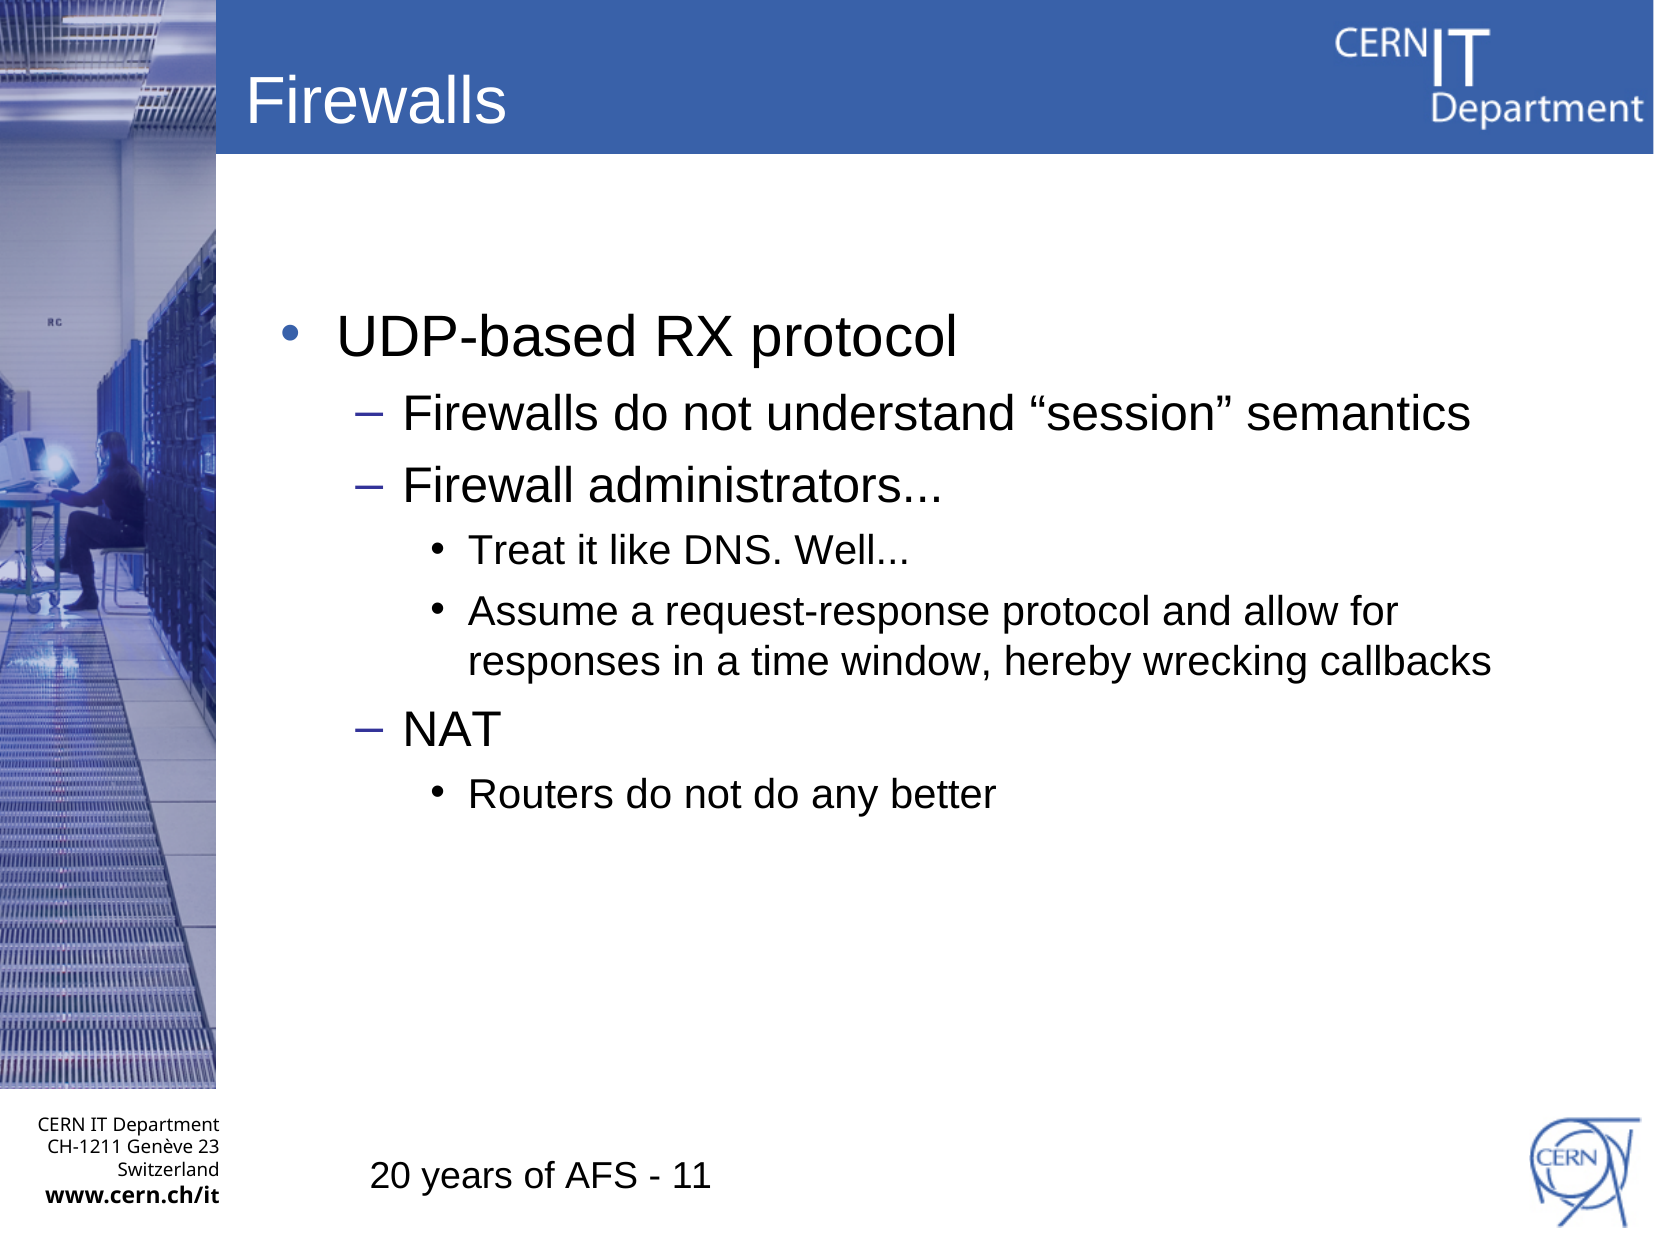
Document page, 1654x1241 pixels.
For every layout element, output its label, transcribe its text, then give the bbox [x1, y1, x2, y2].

picture [216, 0, 1654, 154]
list UDP-based RX protocol Firewalls do not understand “session” semantics Firewall administrators... Treat it like DNS. Well... Assume a request-response protocol and allow for responses in a time window, hereby wrecking callbacks NAT Routers do not do any better [265, 290, 1571, 1110]
title Firewalls [230, 29, 1241, 165]
picture [1529, 1116, 1642, 1228]
